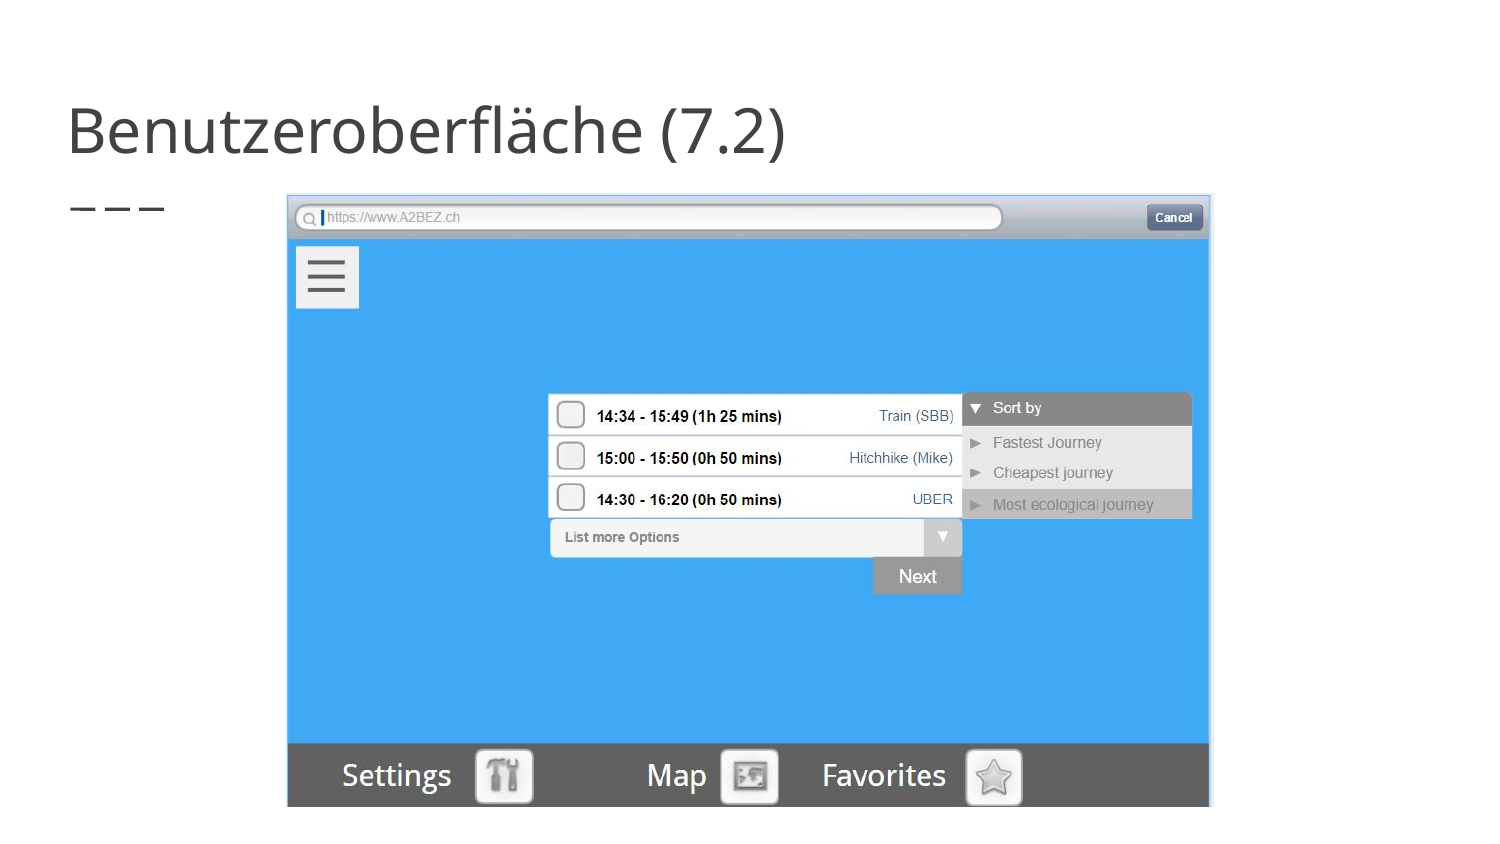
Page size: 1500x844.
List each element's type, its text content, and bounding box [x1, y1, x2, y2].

title Benutzeroberfläche (7.2) [51, 61, 1449, 182]
picture [286, 193, 1214, 807]
